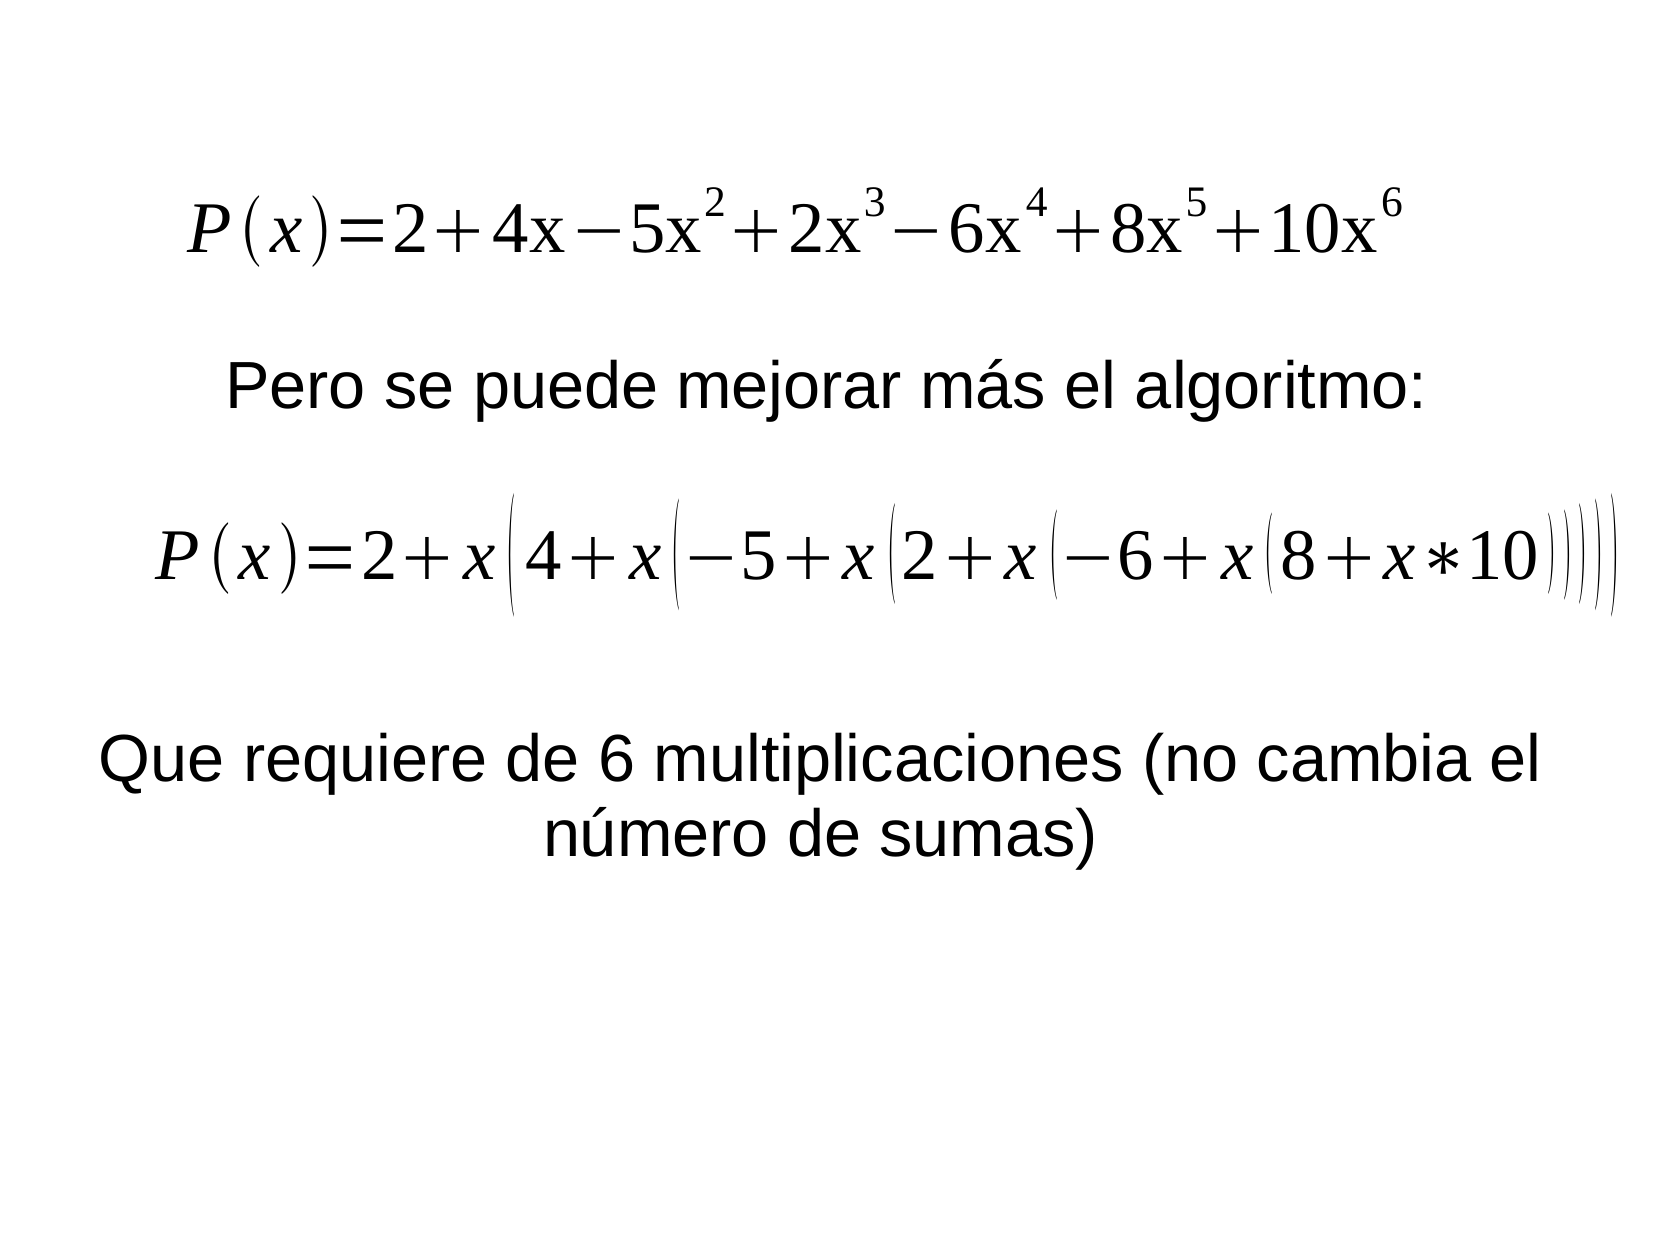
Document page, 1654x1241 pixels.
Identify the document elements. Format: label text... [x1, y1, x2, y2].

text_box Que requiere de 6 multiplicaciones (no cambia el número de sumas) [76, 708, 1565, 884]
chart [146, 488, 1625, 621]
subtitle Pero se puede mejorar más el algoritmo: [82, 297, 1571, 473]
chart [177, 177, 1409, 271]
